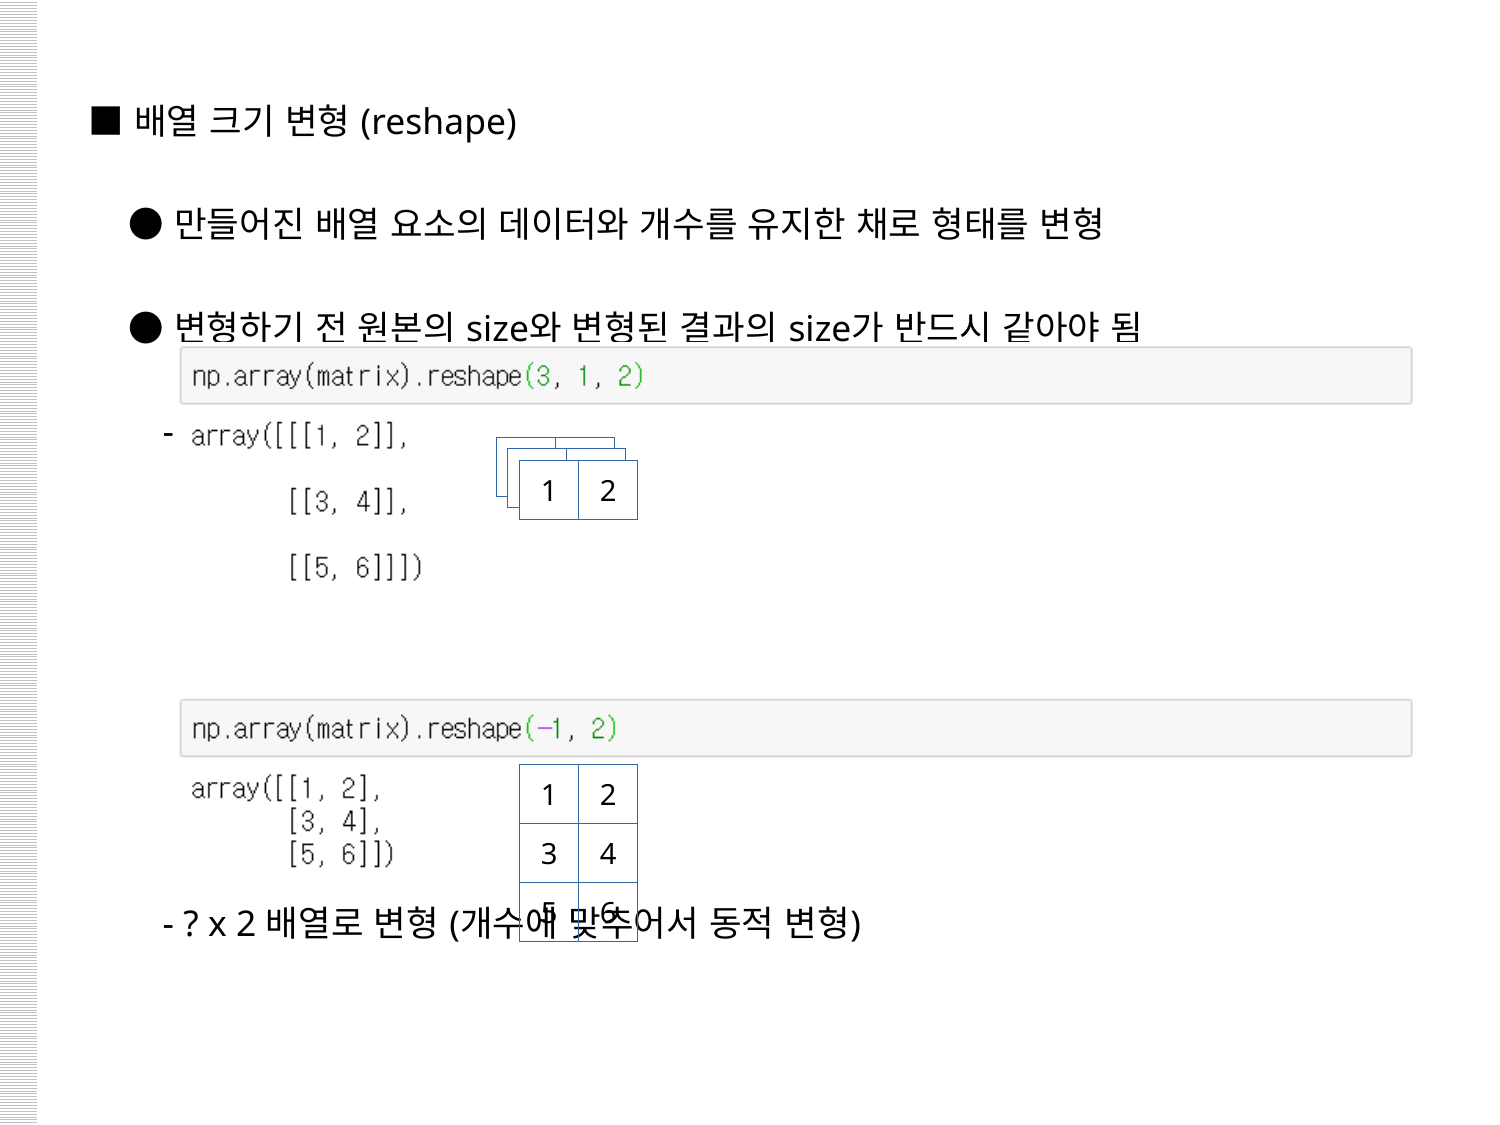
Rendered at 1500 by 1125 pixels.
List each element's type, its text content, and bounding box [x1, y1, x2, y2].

text_box 1 [519, 764, 578, 823]
text_box 1 [496, 437, 555, 497]
text_box 3 [519, 823, 578, 882]
text_box 2 [578, 460, 638, 520]
text_box 2 [555, 437, 615, 448]
picture [177, 342, 1416, 595]
text_box 1 [507, 448, 566, 508]
text_box 2 [566, 448, 626, 460]
text_box 2 [578, 764, 638, 823]
text_box 1 [519, 460, 578, 520]
text_box 4 [578, 823, 638, 882]
text_box ■ 배열 크기 변형 (reshape) ● 만들어진 배열 요소의 데이터와 개수를 유지한 채로 형태를 변형 ● 변형하기 전 원본의 size와 변형된 결과의 size가 반드시 같아야 됨 - 3 x 1 x 2 배열로 변형 (개수에 맞추어서 동적 변형) - ? x 2 배열로 변형 (개수에 맞추어서 동적 변형) [73, 33, 1453, 990]
text_box 6 [578, 882, 638, 942]
text_box 5 [519, 882, 578, 942]
picture [177, 693, 1416, 880]
